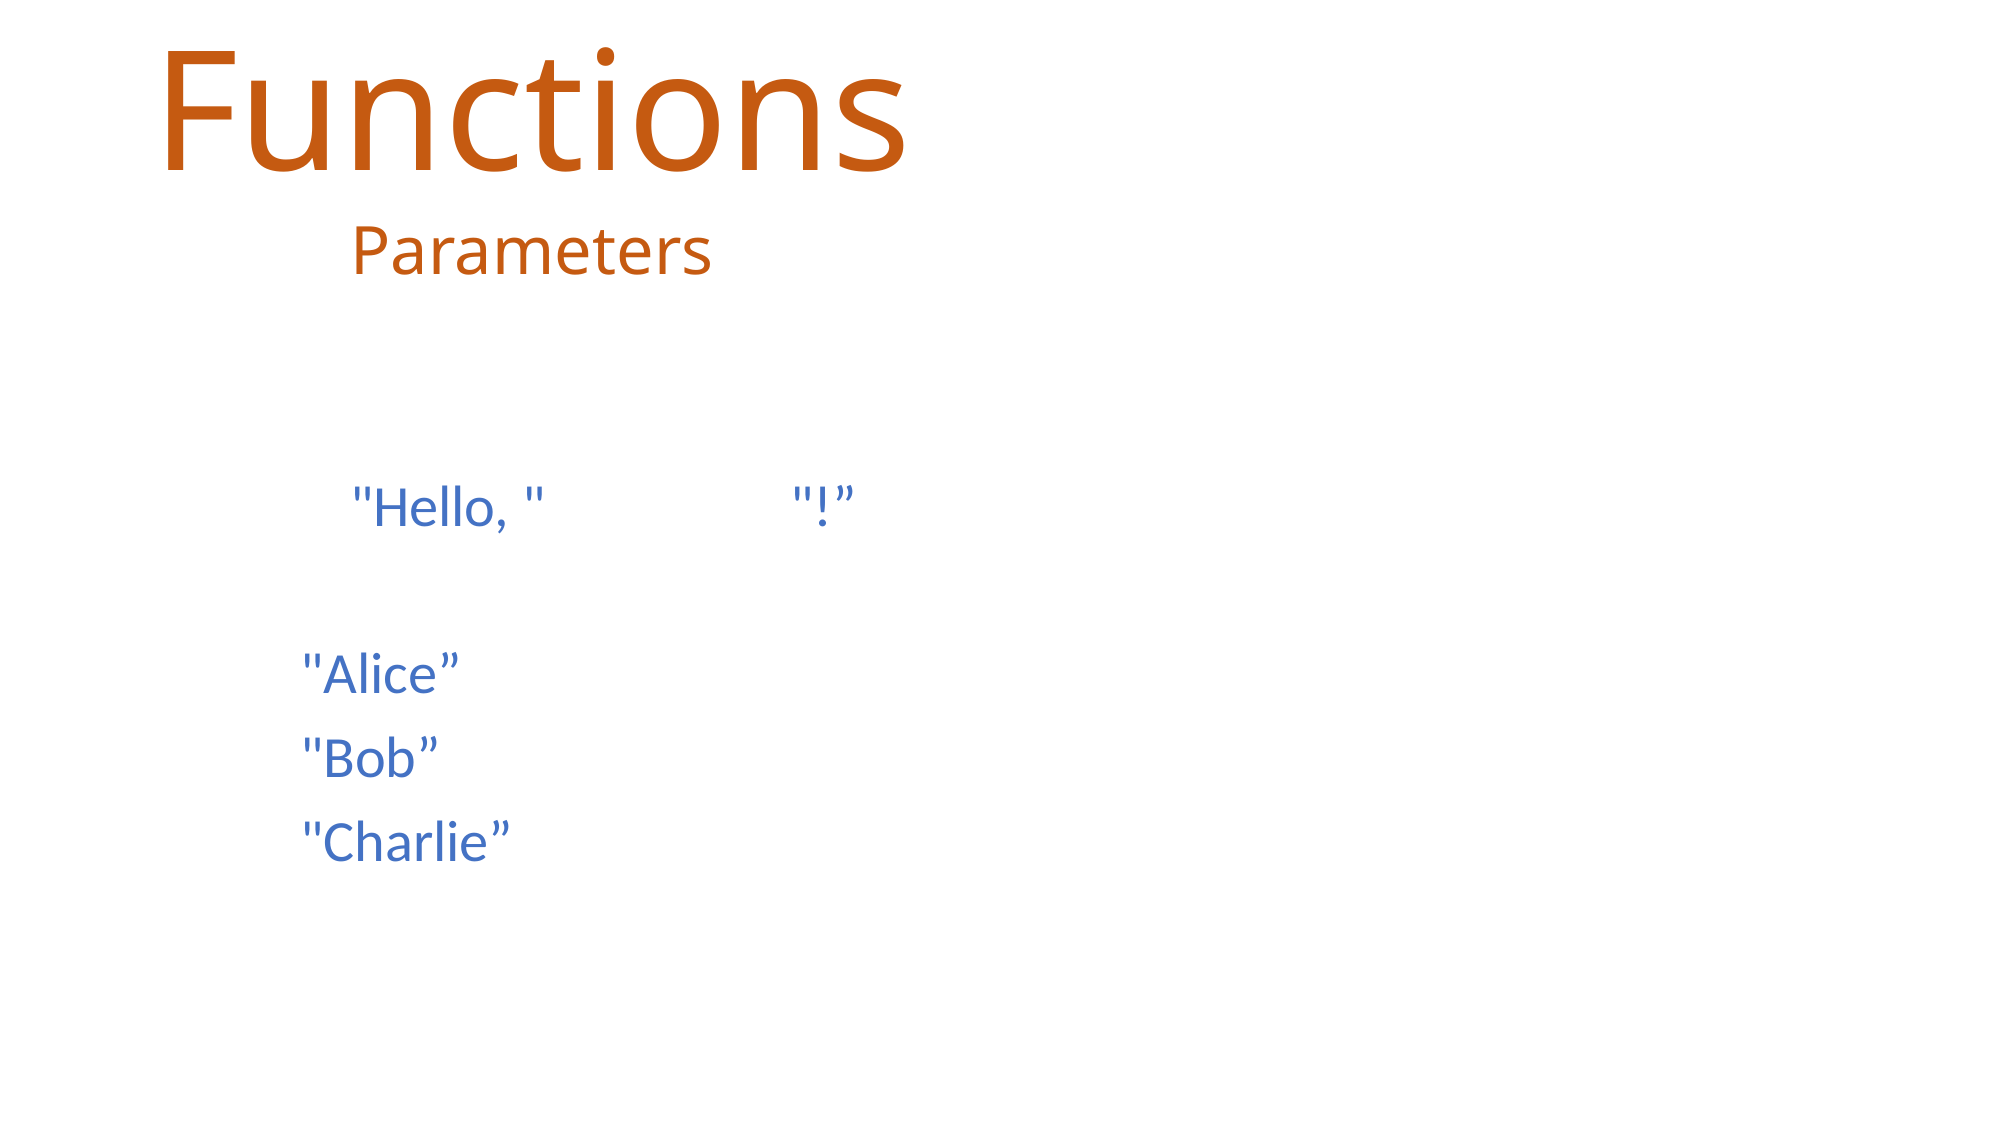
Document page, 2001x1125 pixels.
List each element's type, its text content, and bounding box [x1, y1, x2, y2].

list Functions Parameters def hello(name): print( "Hello, " + name + "!” ) hello( "Alice” ) hello( "Bob” ) hello( "Charlie” ) [137, 34, 1863, 1088]
